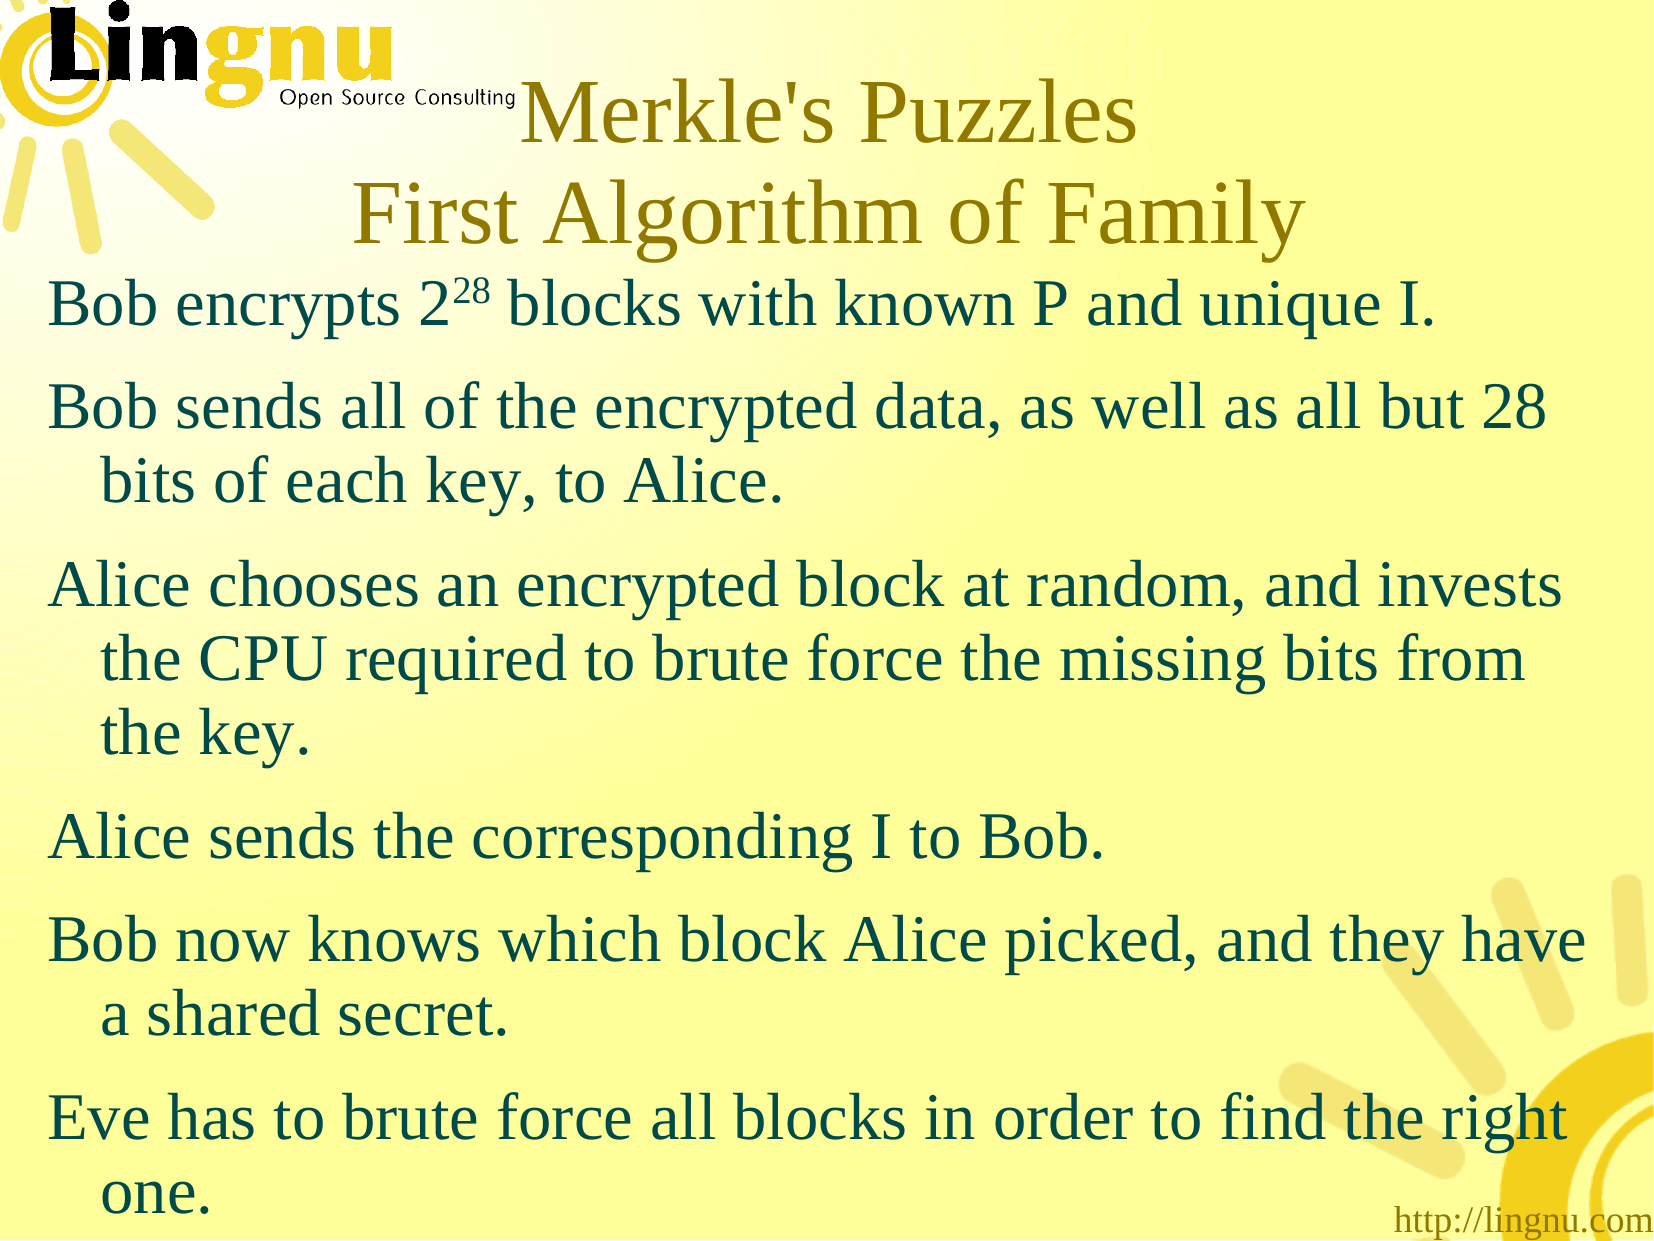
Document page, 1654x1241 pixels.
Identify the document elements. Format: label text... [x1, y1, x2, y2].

picture [0, 0, 516, 256]
picture [1256, 871, 1654, 1241]
list Bob encrypts 228 blocks with known P and unique I. Bob sends all of the encrypted data, as well as all but 28 bits of each key, to Alice. Alice chooses an encrypted block at random, and invests the CPU required to brute force the missing bits from the key. Alice sends the corresponding I to Bob. Bob now knows which block Alice picked, and they have a shared secret. Eve has to brute force all blocks in order to find the right one. [29, 265, 1625, 1232]
picture [1527, 1232, 1538, 1239]
title Merkle's Puzzles First Algorithm of Family [123, 58, 1536, 265]
